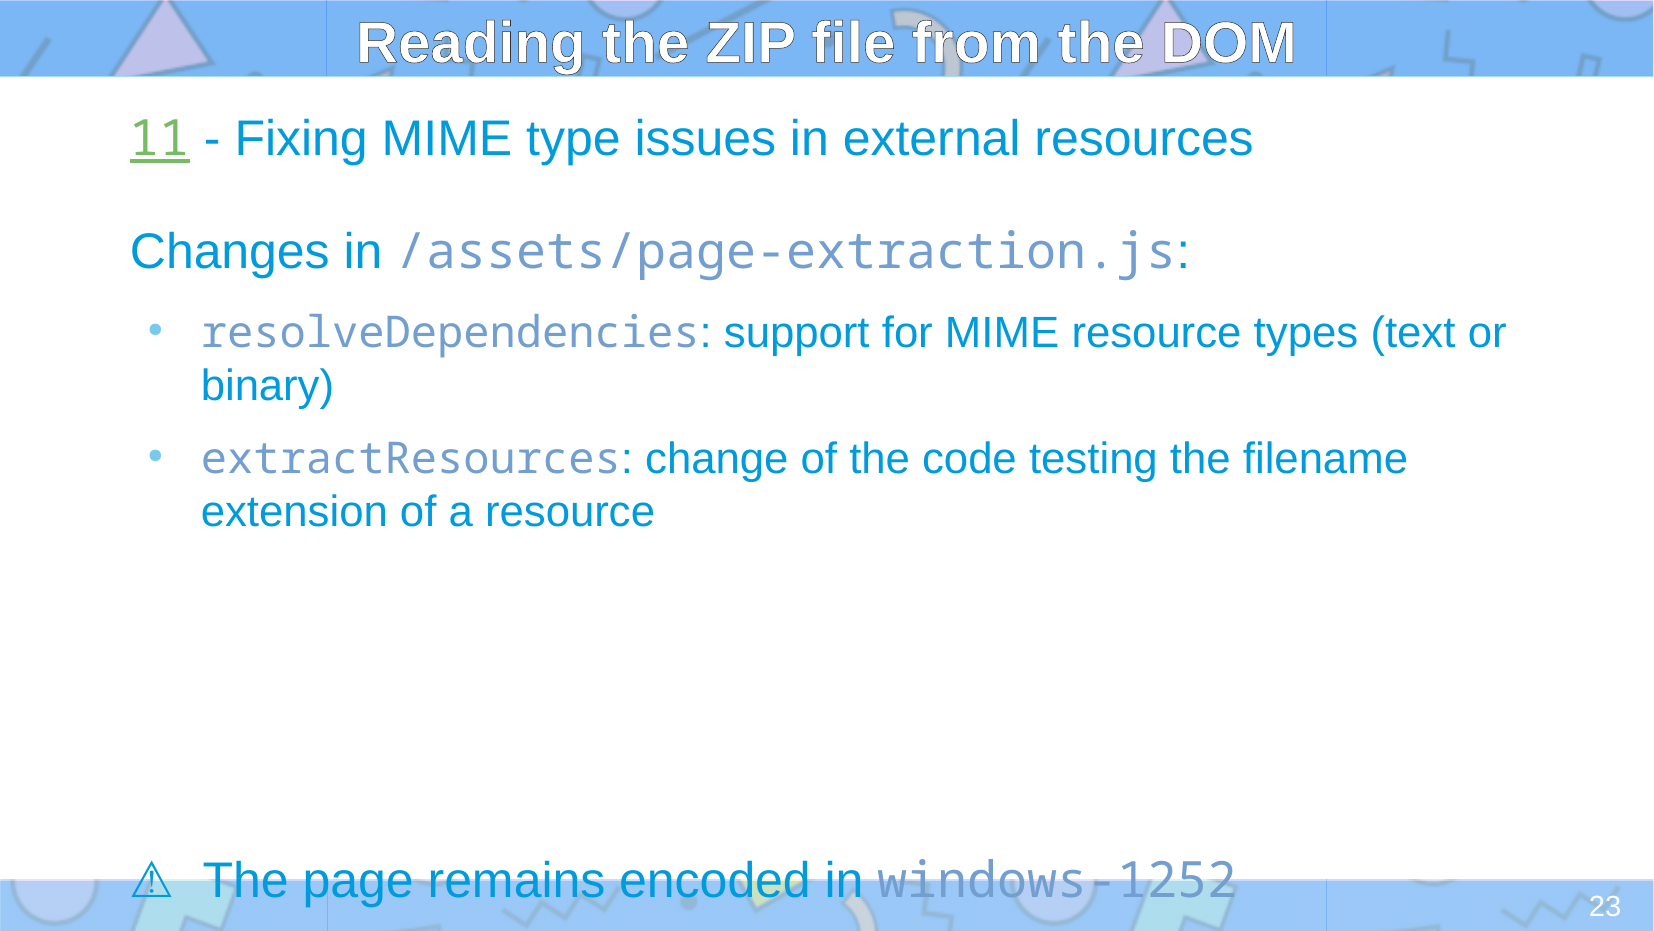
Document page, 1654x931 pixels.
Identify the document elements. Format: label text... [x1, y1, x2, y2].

title Reading the ZIP file from the DOM [59, 3, 1595, 82]
picture [974, 879, 989, 894]
picture [1033, 879, 1038, 890]
picture [137, 879, 166, 894]
picture [311, 879, 323, 893]
picture [883, 879, 888, 890]
picture [790, 879, 802, 893]
picture [0, 0, 1654, 76]
picture [896, 879, 901, 891]
picture [735, 879, 747, 893]
picture [521, 885, 533, 893]
picture [0, 871, 1654, 931]
picture [1004, 879, 1020, 894]
picture [338, 885, 349, 893]
picture [707, 879, 720, 894]
picture [365, 879, 377, 893]
list 11 - Fixing MIME type issues in external resources Changes in /assets/page-extraction.js: resolveDependencies: support for MIME resource types (text or binary) extractResources: change of the code testing the filename extension of a resource ⚠️ The page remains encoded in windows-1252 [59, 101, 1595, 863]
picture [1046, 879, 1051, 891]
